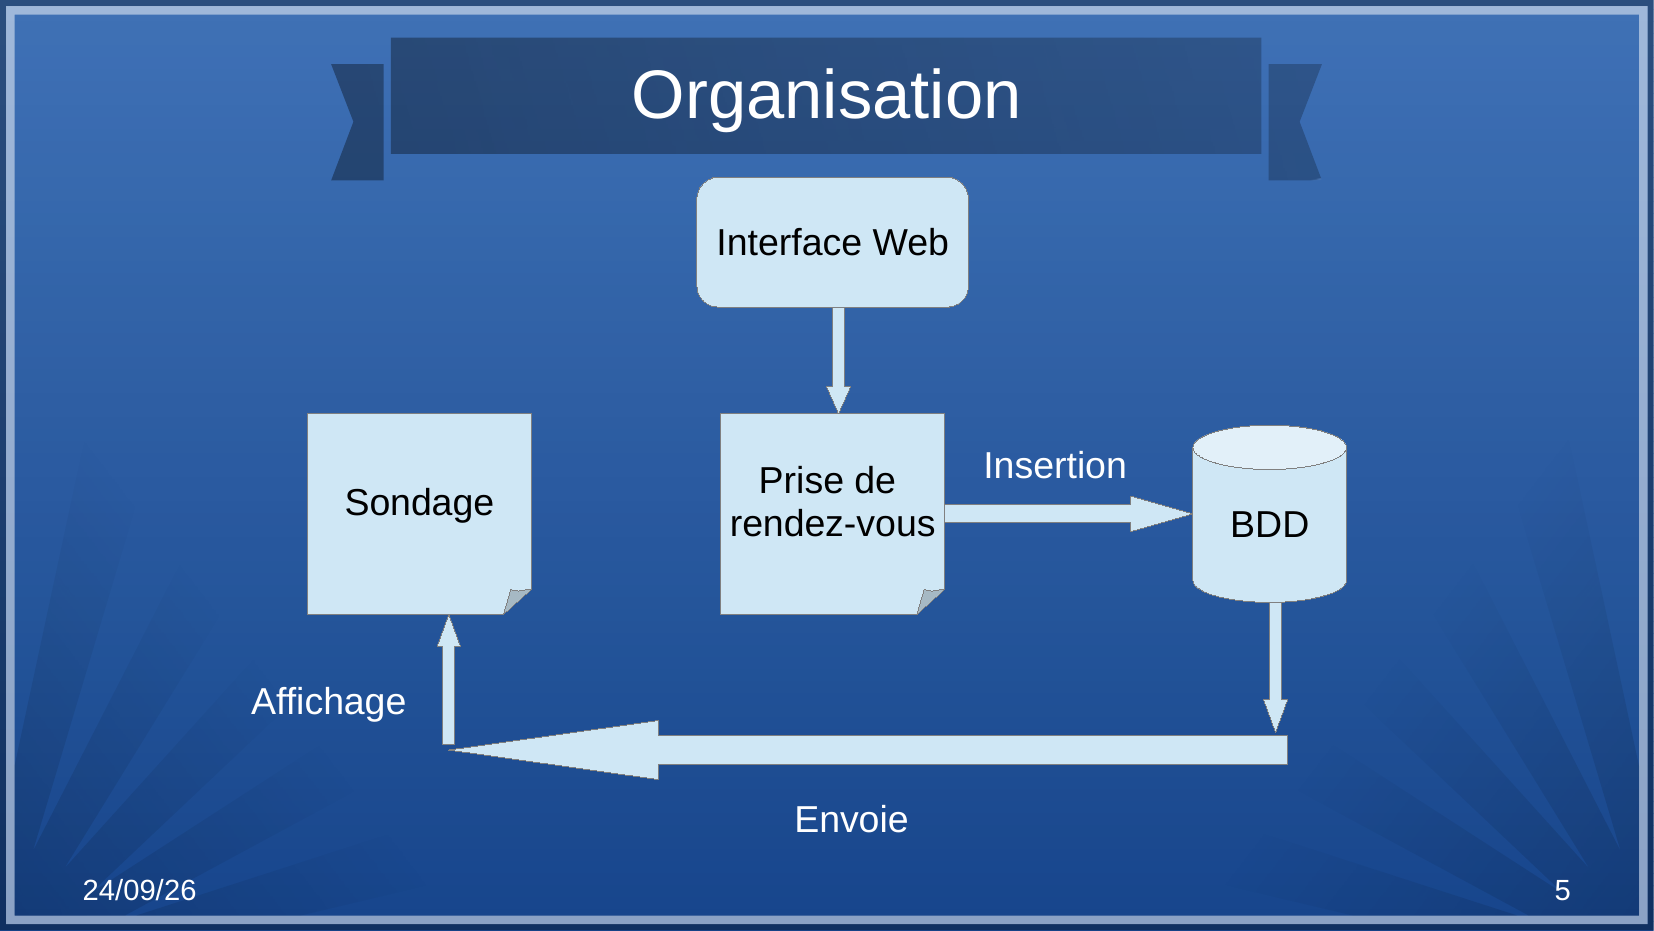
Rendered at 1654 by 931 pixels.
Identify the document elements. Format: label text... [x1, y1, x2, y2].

text_box BDD [1192, 448, 1347, 603]
text_box [448, 720, 1288, 780]
text_box Sondage [307, 413, 532, 615]
text_box Insertion [968, 437, 1170, 494]
text_box [944, 496, 1193, 532]
text_box [1263, 602, 1288, 733]
text_box Envoie [779, 791, 1170, 849]
text_box [437, 614, 461, 745]
text_box Prise de rendez-vous [720, 413, 945, 615]
title Organisation [389, 35, 1264, 154]
text_box Interface Web [696, 177, 969, 308]
text_box [826, 307, 851, 414]
text_box Affichage [236, 673, 438, 731]
